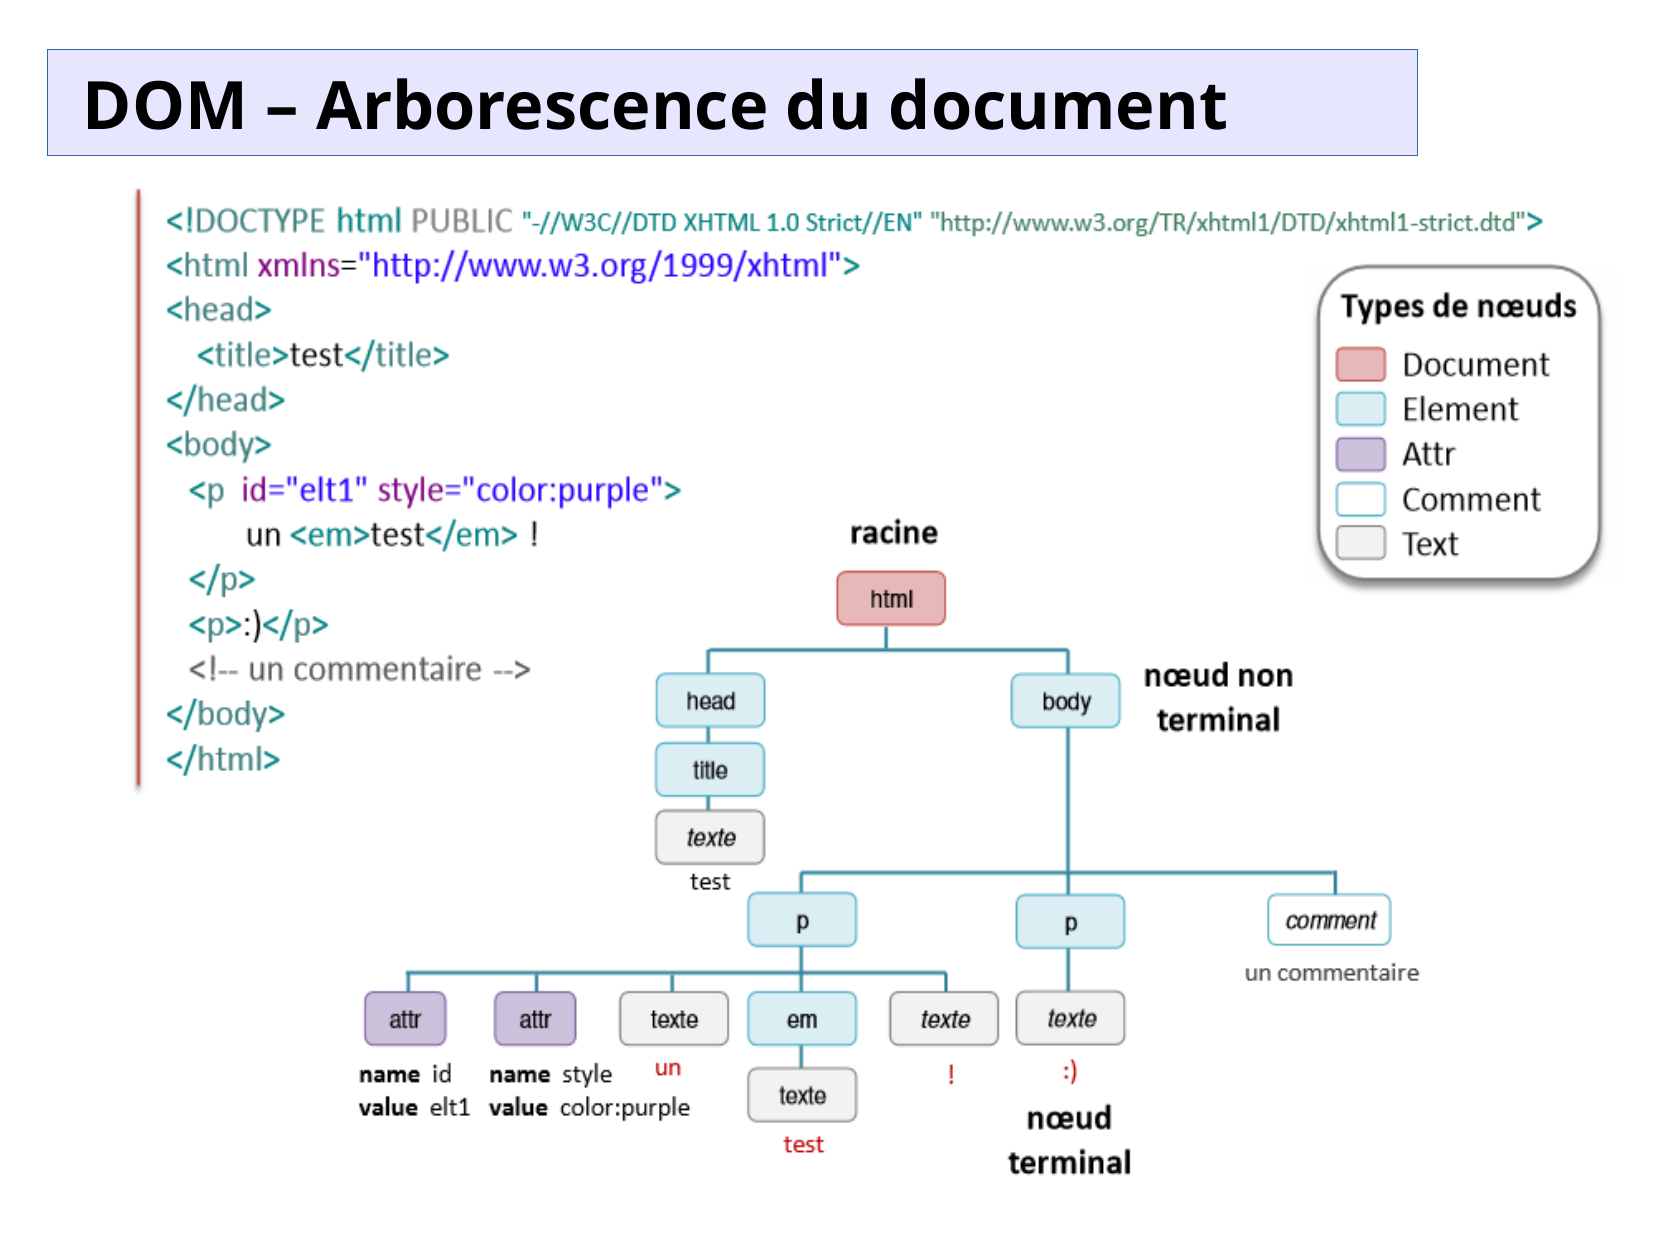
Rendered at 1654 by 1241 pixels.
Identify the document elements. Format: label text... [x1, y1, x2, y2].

text_box [47, 49, 82, 156]
picture [35, 177, 1619, 1193]
title DOM – Arborescence du document [82, 0, 1571, 177]
